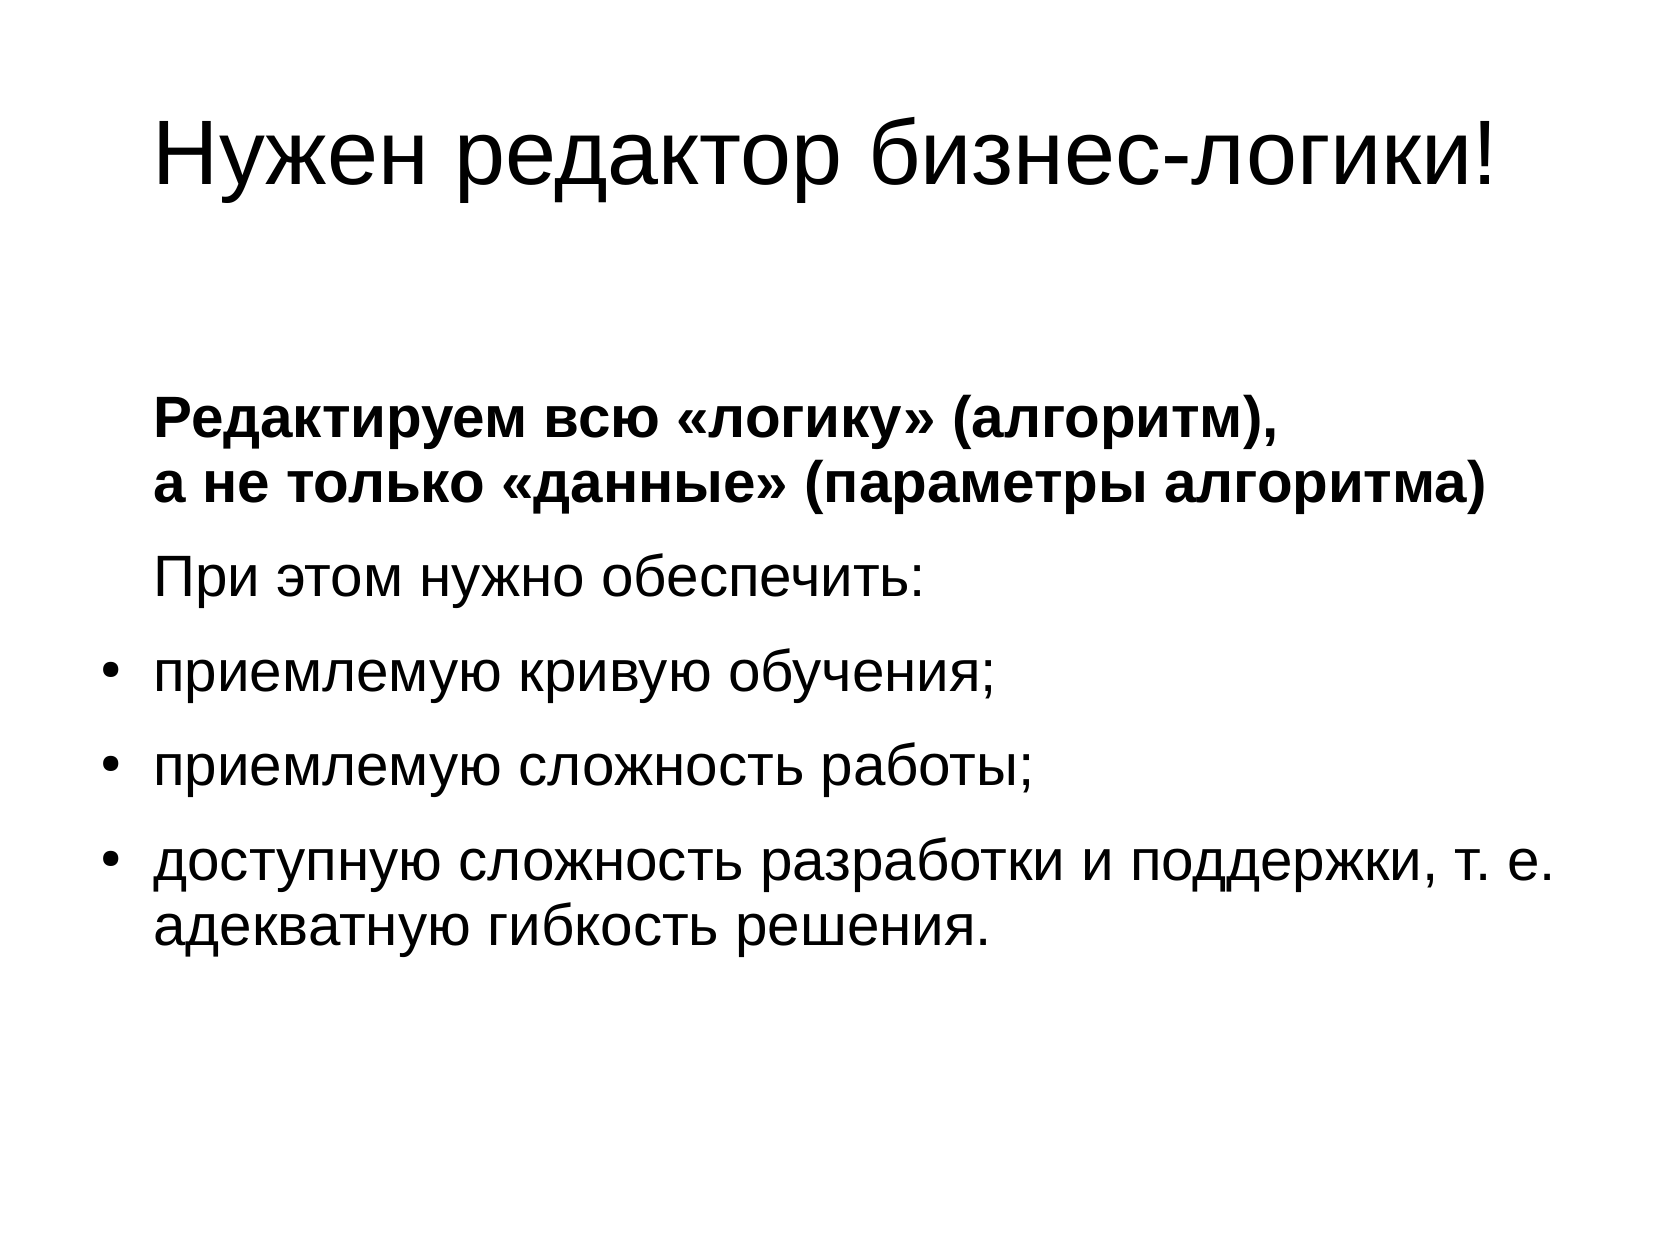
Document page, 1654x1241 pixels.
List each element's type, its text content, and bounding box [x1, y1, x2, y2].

title Нужен редактор бизнес-логики! [82, 49, 1571, 257]
list Редактируем всю «логику» (алгоритм), а не только «данные» (параметры алгоритма) При этом нужно обеспечить: приемлемую кривую обучения; приемлемую сложность работы; доступную сложность разработки и поддержки, т. е. адекватную гибкость решения. [82, 290, 1571, 1109]
